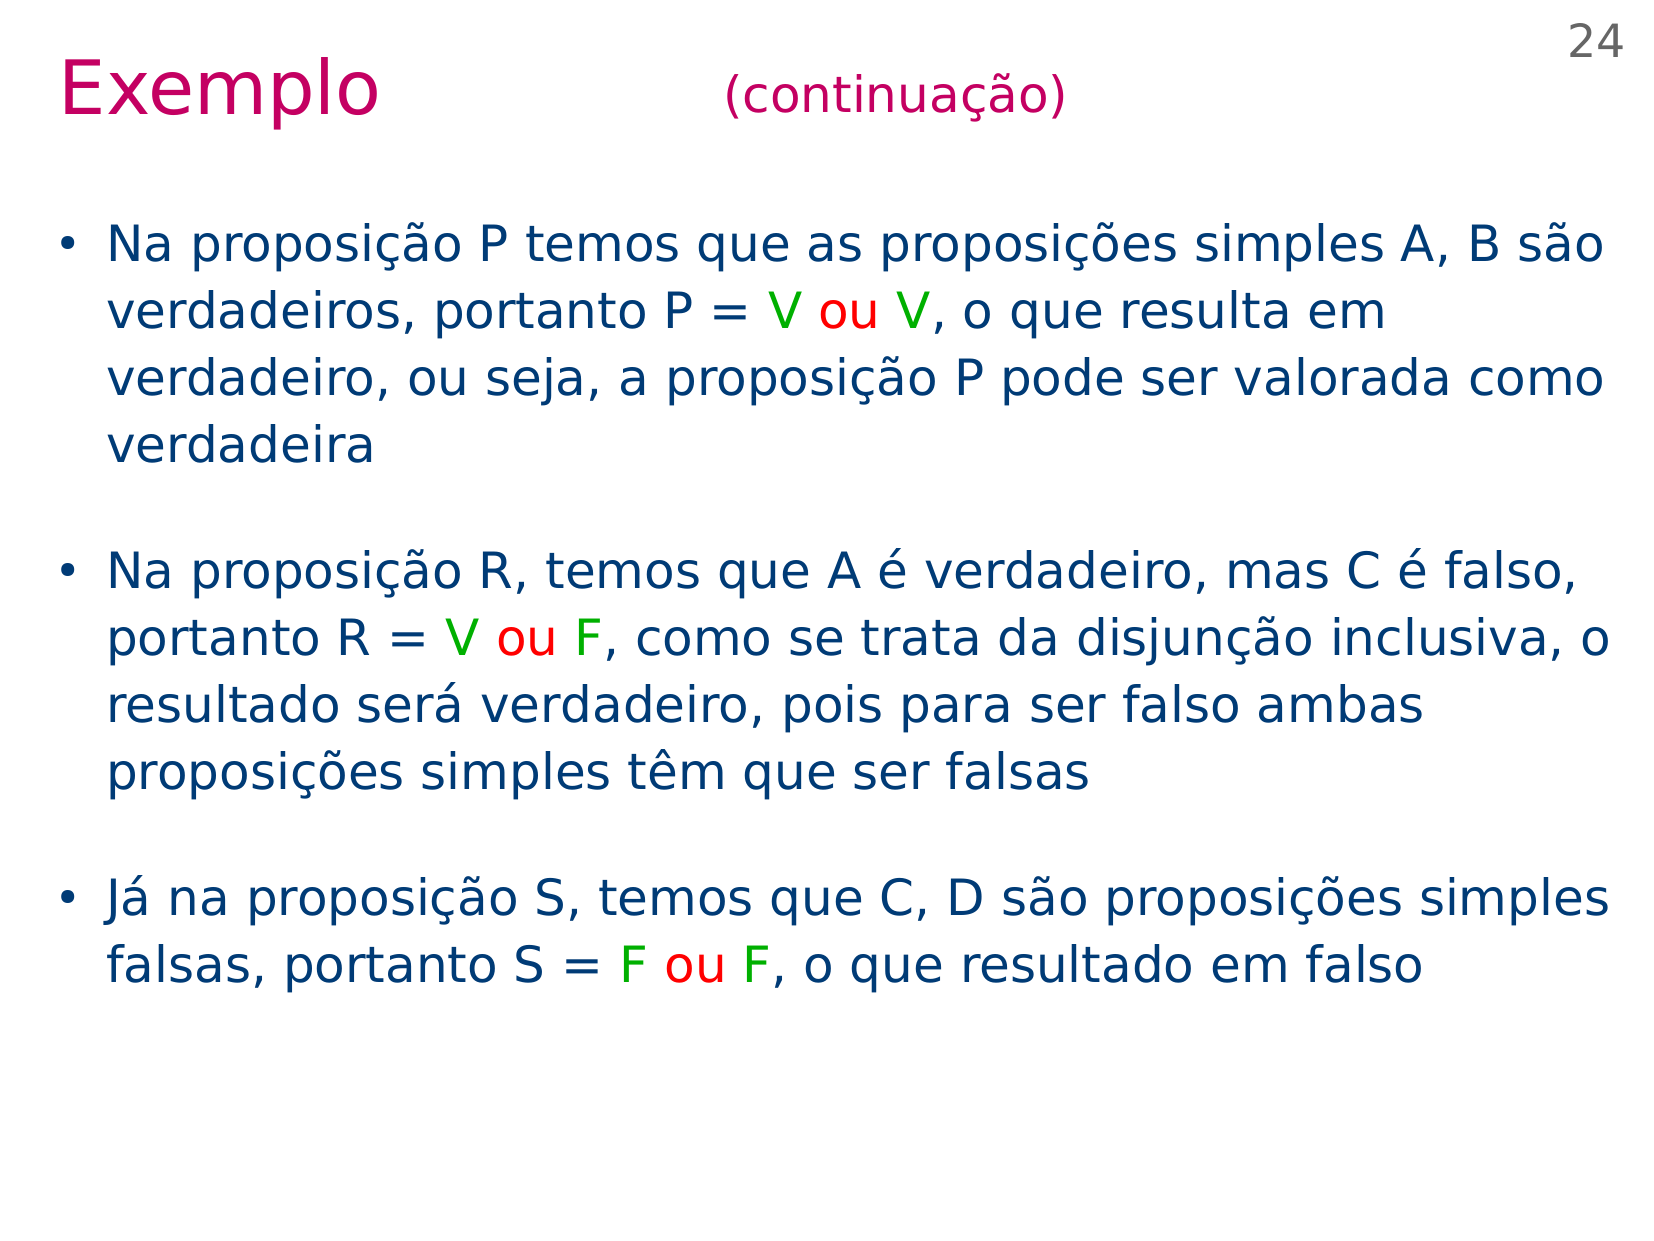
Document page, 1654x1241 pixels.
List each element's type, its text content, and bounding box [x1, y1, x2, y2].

title Exemplo [59, 29, 1625, 148]
text_box (continuação) [708, 59, 1084, 133]
list Na proposição P temos que as proposições simples A, B são verdadeiros, portanto P = V ou V, o que resulta em verdadeiro, ou seja, a proposição P pode ser valorada como verdadeira Na proposição R, temos que A é verdadeiro, mas C é falso, portanto R = V ou F, como se trata da disjunção inclusiva, o resultado será verdadeiro, pois para ser falso ambas proposições simples têm que ser falsas Já na proposição S, temos que C, D são proposições simples falsas, portanto S = F ou F, o que resultado em falso [59, 206, 1625, 1211]
